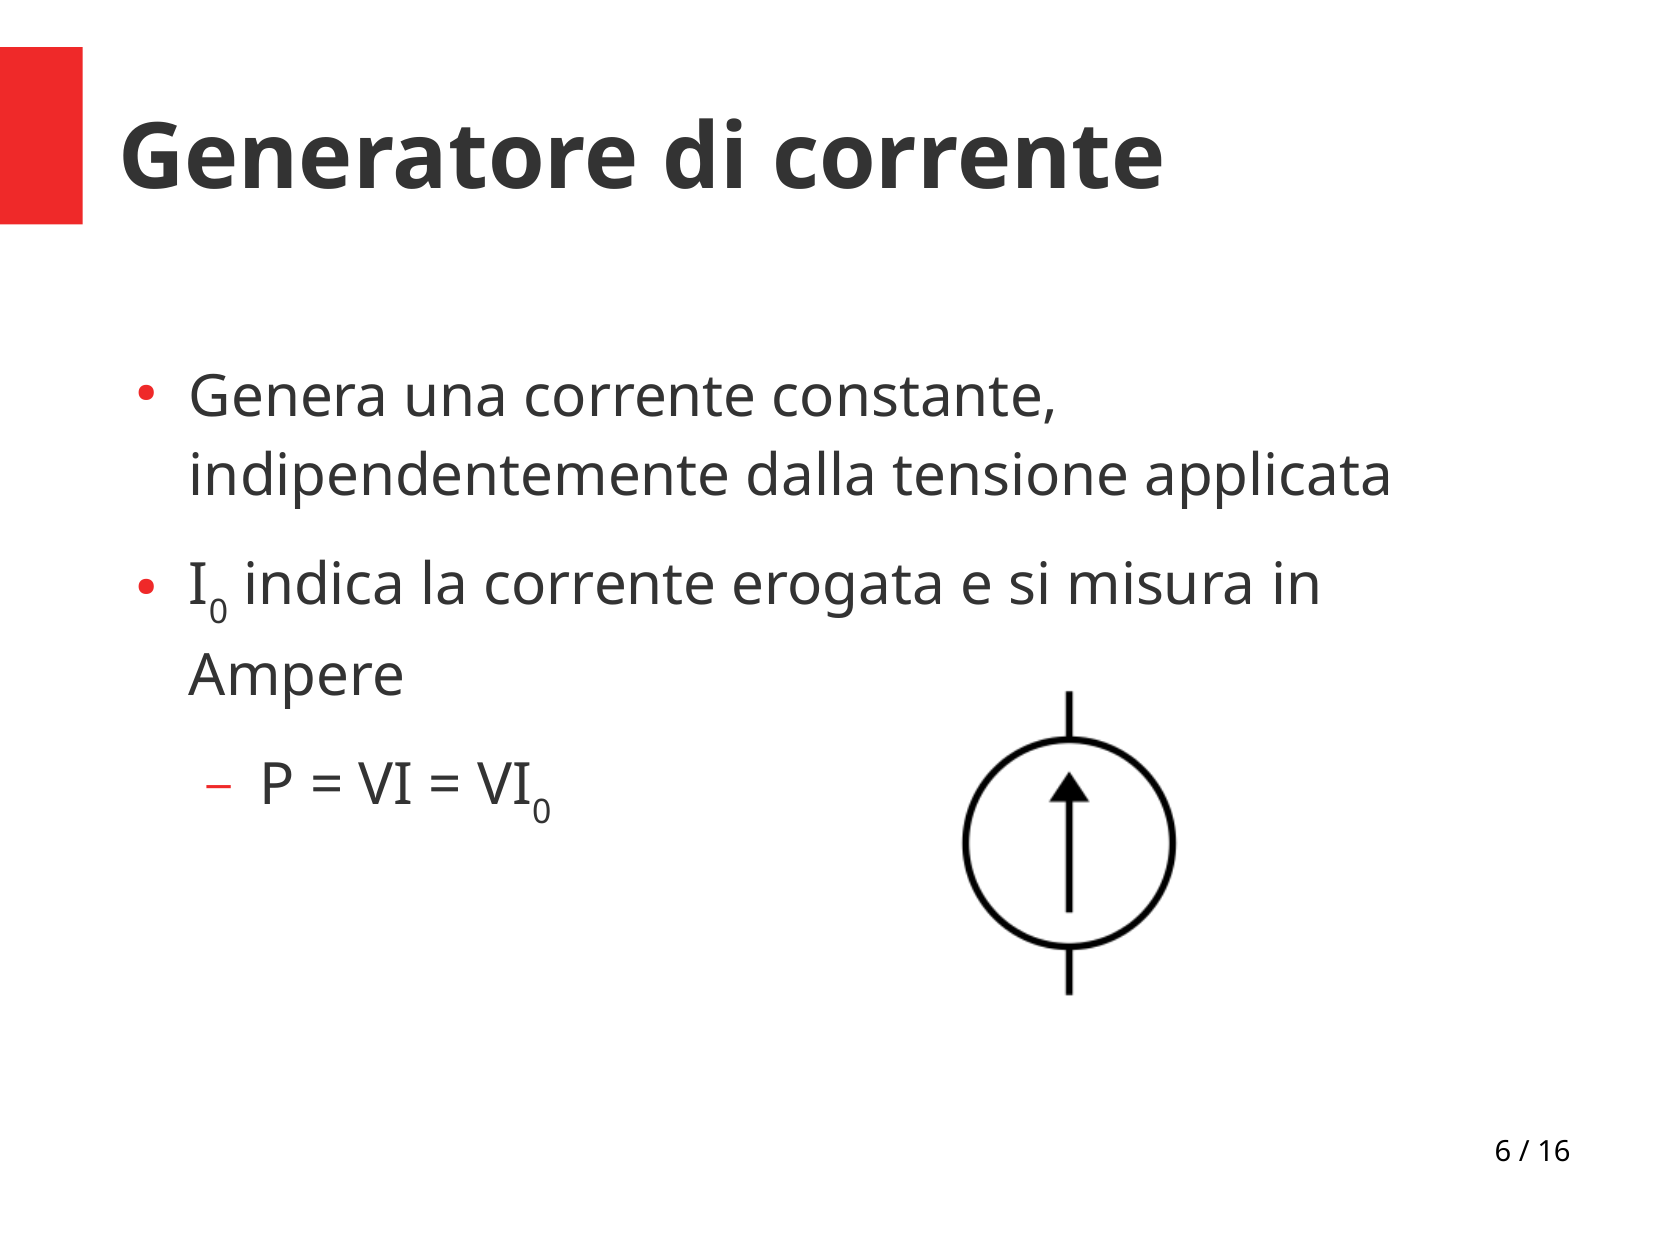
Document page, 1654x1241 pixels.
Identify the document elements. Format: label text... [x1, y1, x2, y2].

list Genera una corrente constante, indipendentemente dalla tensione applicata I0 indica la corrente erogata e si misura in Ampere P = VI = VI0 [118, 354, 1536, 1074]
title Generatore di corrente [118, 49, 1571, 257]
picture [897, 671, 1242, 1016]
